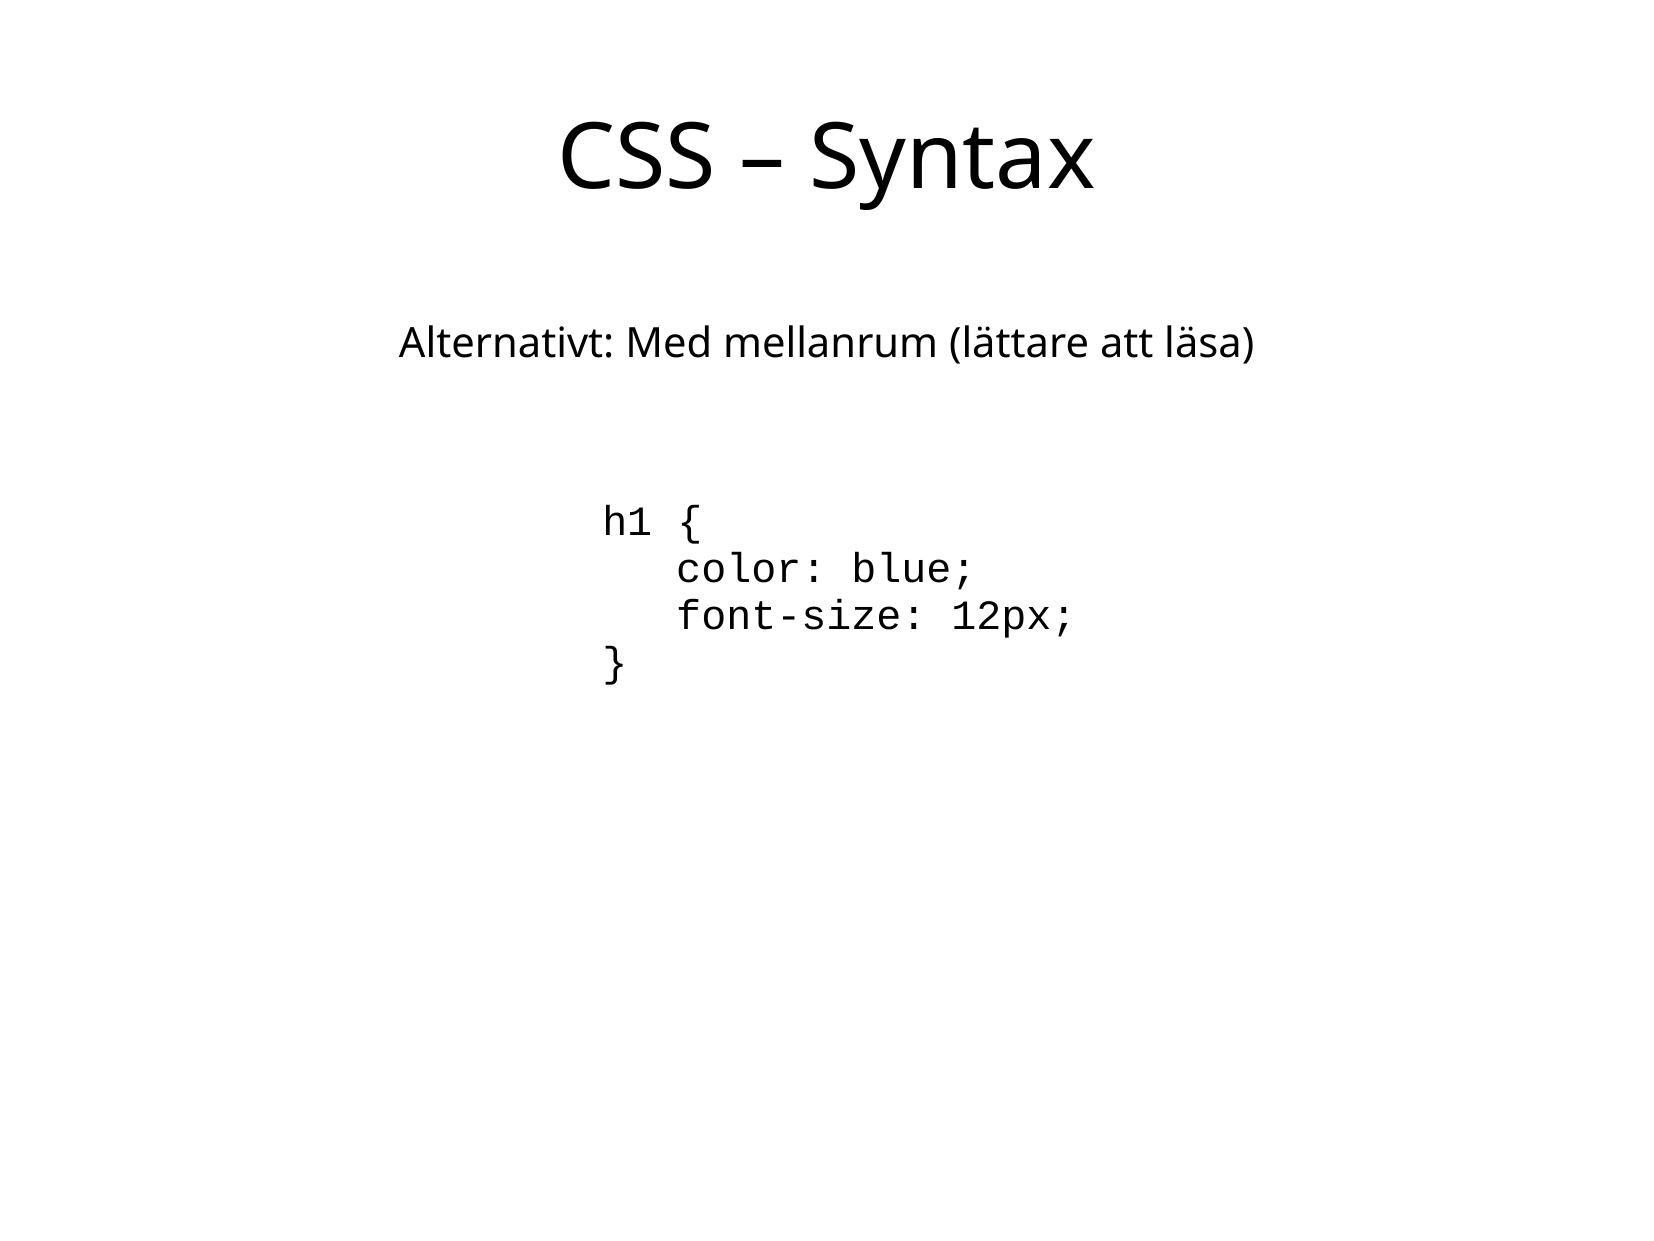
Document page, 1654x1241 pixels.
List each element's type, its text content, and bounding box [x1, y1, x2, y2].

title Alternativt: Med mellanrum (lättare att läsa) [82, 265, 1571, 417]
title CSS – Syntax [82, 49, 1571, 257]
title h1 { color: blue; font-size: 12px; } [602, 499, 1099, 691]
